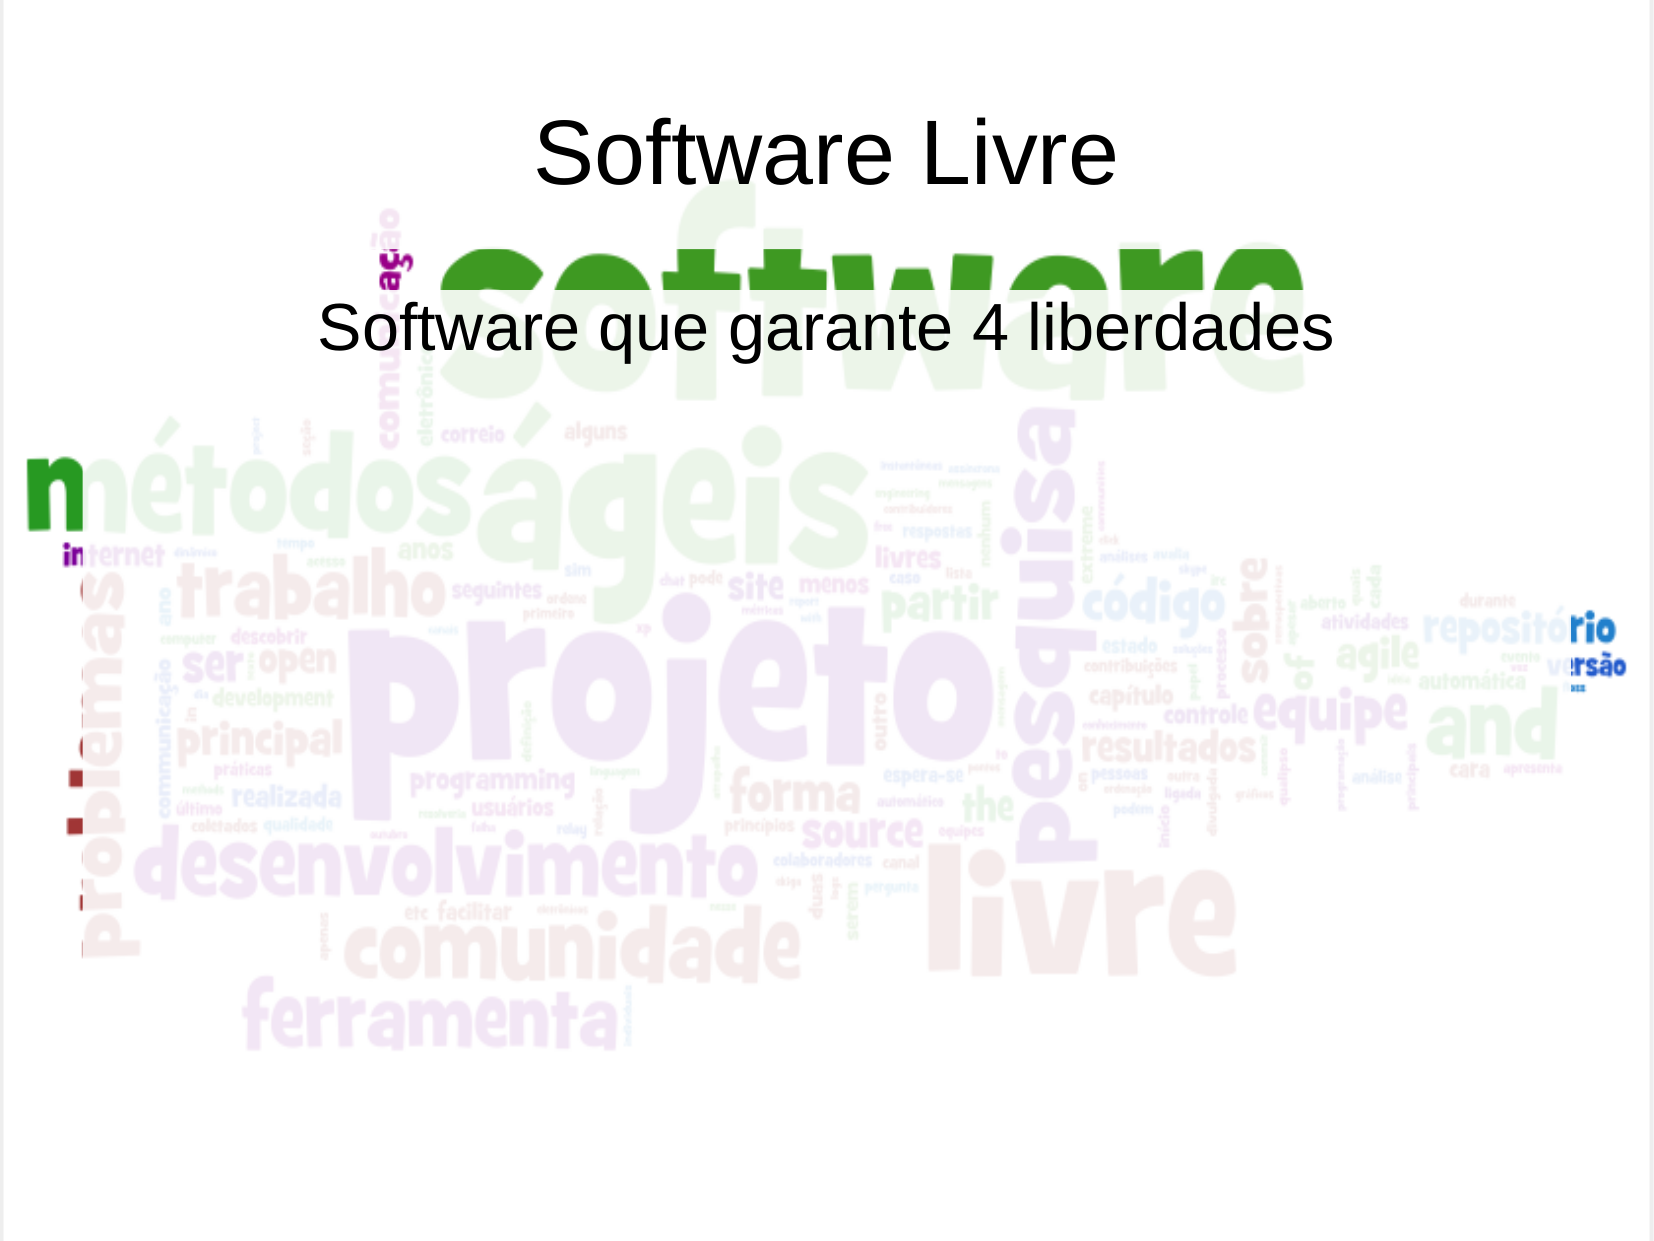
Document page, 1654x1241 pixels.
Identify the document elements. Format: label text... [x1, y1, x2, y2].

list Software que garante 4 liberdades [82, 290, 1571, 1094]
picture [0, 0, 1654, 1241]
title Software Livre [82, 56, 1571, 250]
